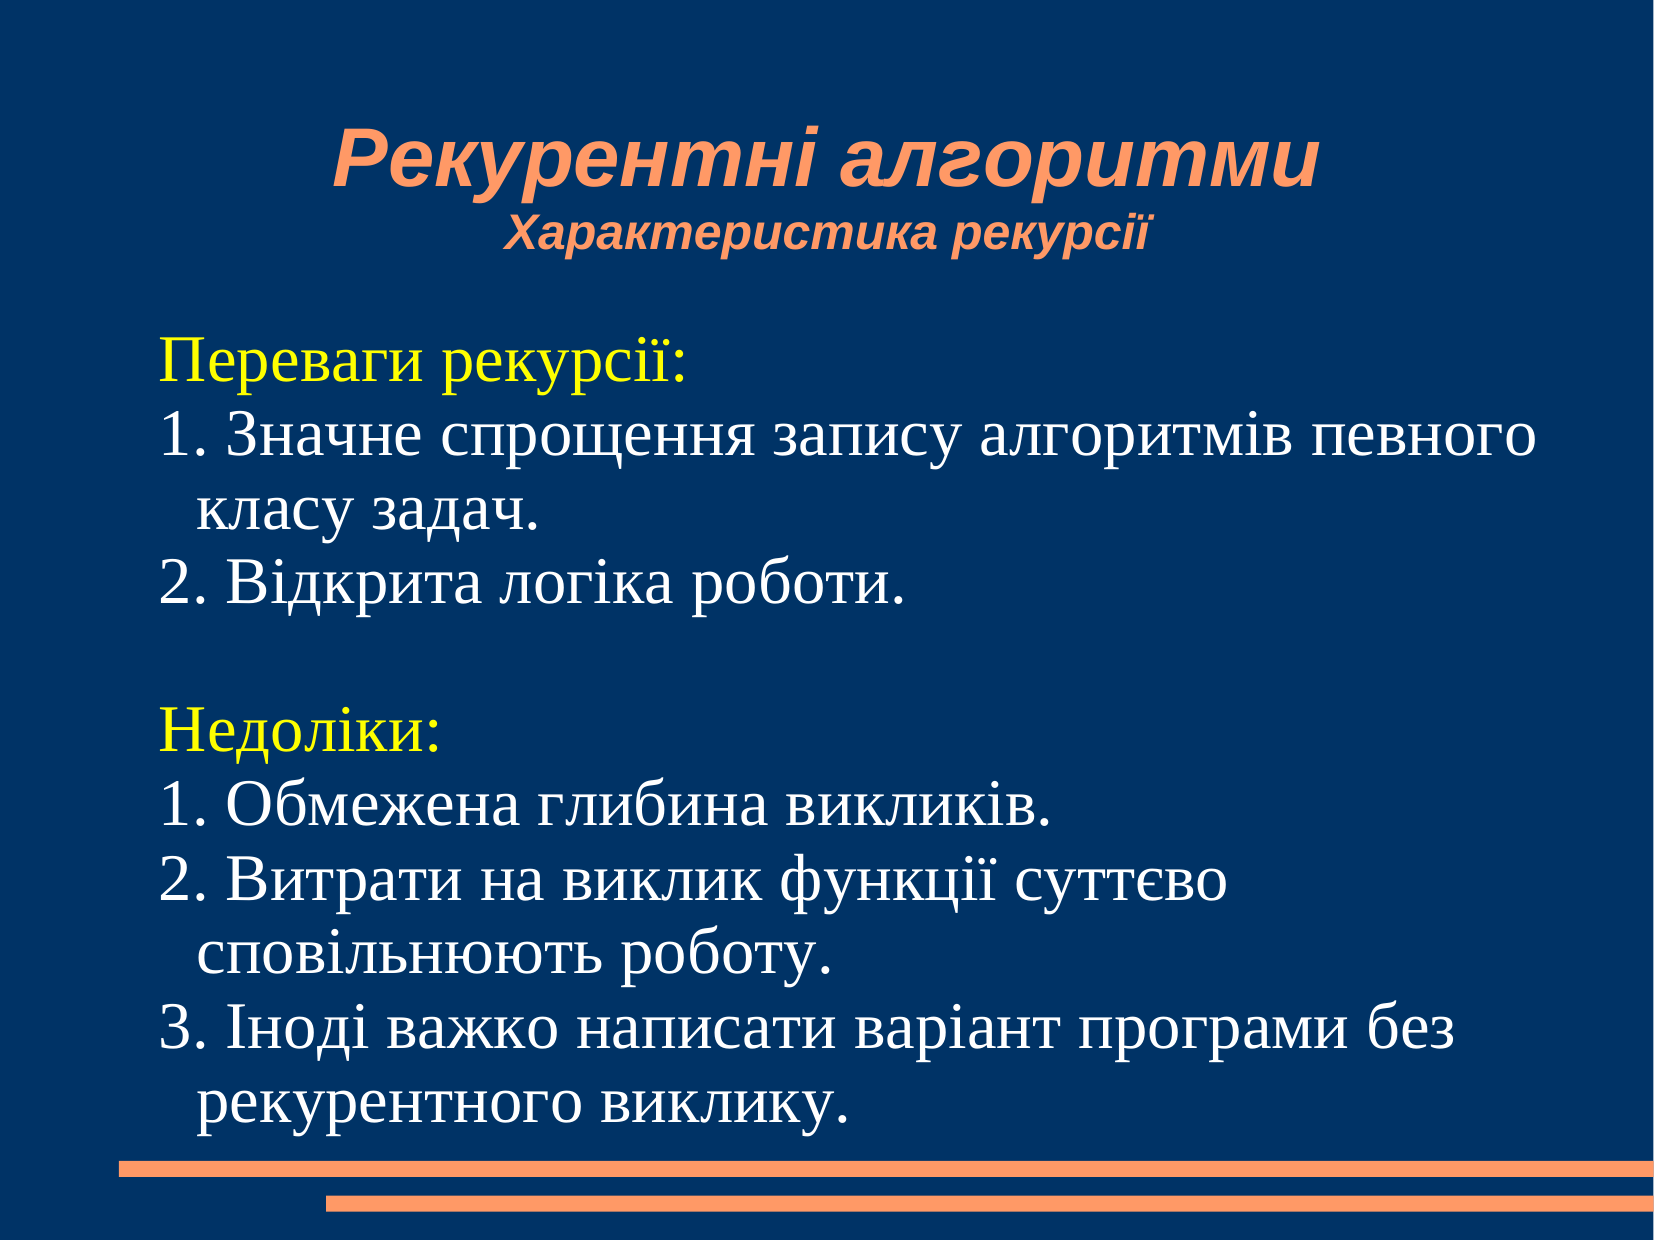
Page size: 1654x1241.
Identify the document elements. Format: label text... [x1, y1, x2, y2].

title Рекурентні алгоритми Характеристика рекурсії [121, 46, 1534, 325]
list Переваги рекурсії: 1. Значне спрощення запису алгоритмів певного класу задач. 2. Відкрита логіка роботи. Недоліки: 1. Обмежена глибина викликів. 2. Витрати на виклик функції суттєво сповільнюють роботу. 3. Іноді важко написати варіант програми без рекурентного виклику. [121, 322, 1561, 1137]
